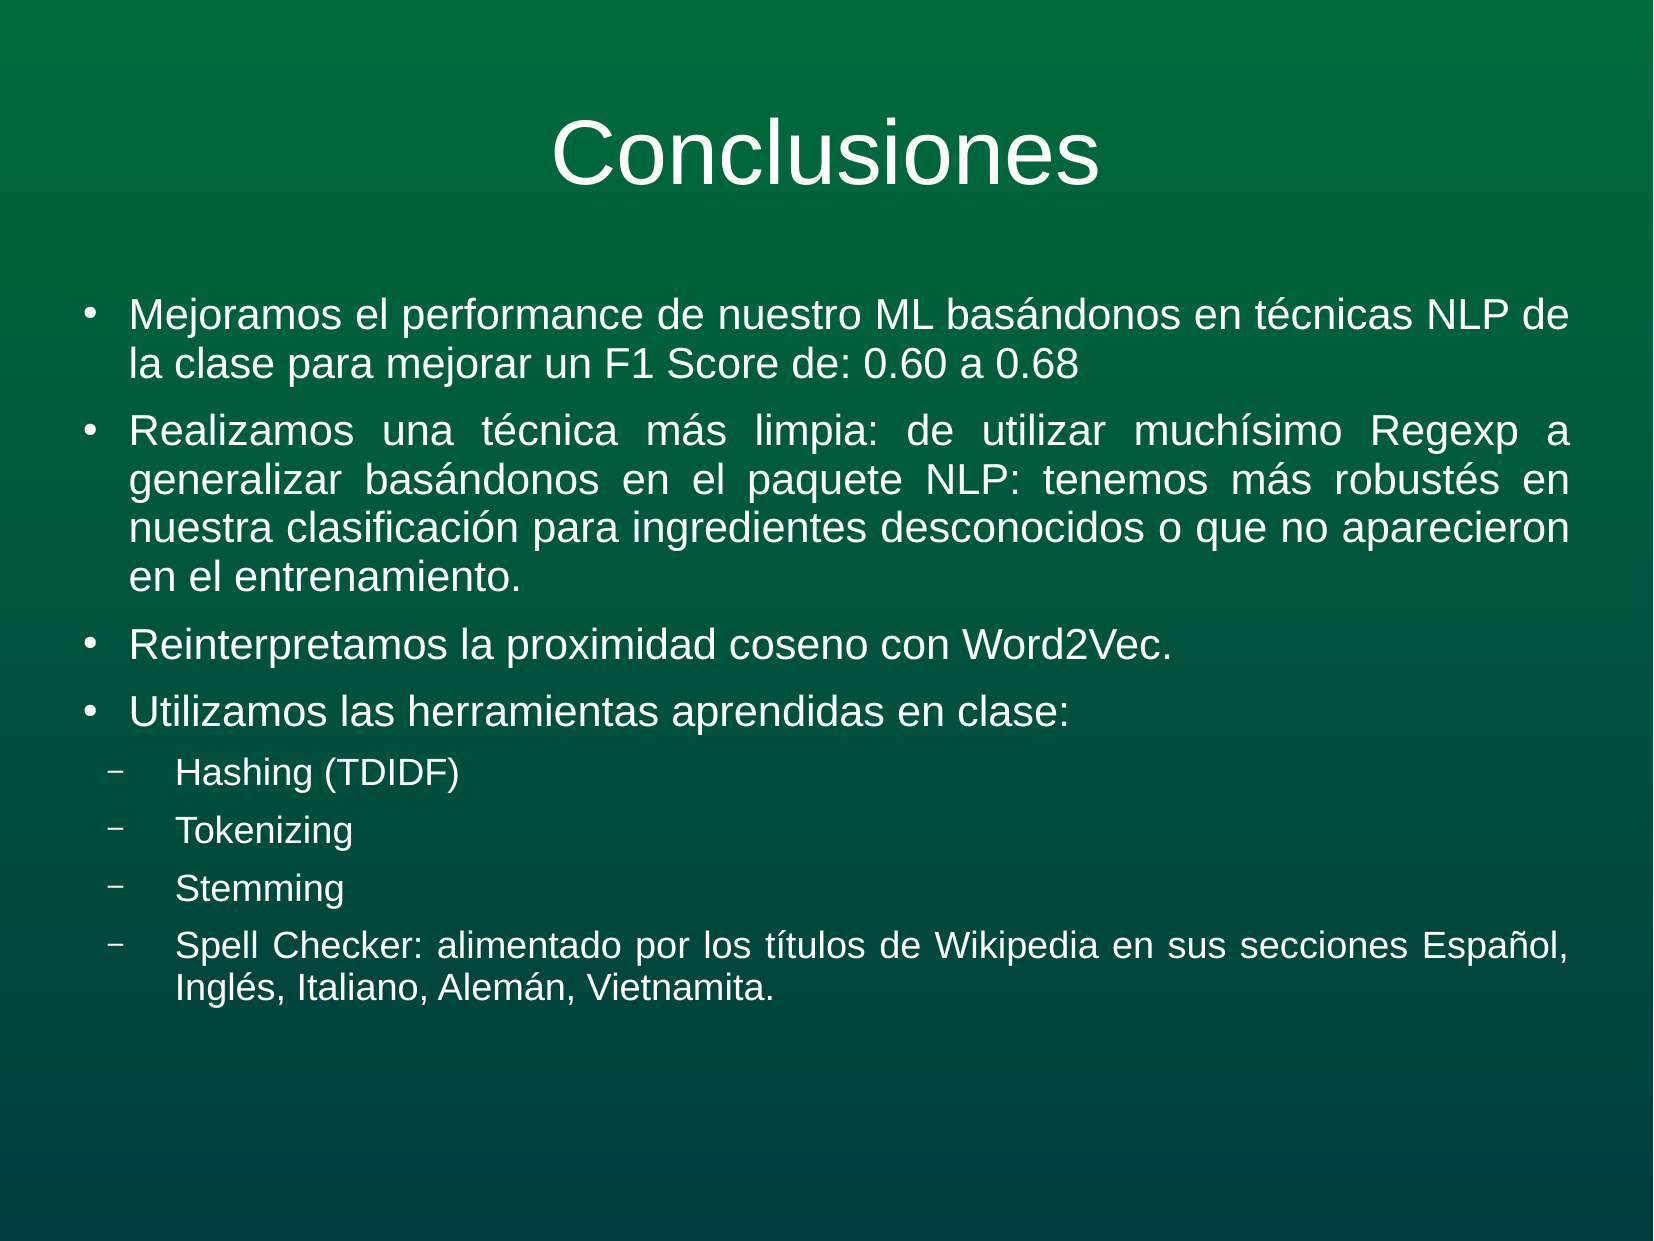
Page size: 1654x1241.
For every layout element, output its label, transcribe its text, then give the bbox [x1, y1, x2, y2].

title Conclusiones [82, 49, 1571, 257]
list Mejoramos el performance de nuestro ML basándonos en técnicas NLP de la clase para mejorar un F1 Score de: 0.60 a 0.68 Realizamos una técnica más limpia: de utilizar muchísimo Regexp a generalizar basándonos en el paquete NLP: tenemos más robustés en nuestra clasificación para ingredientes desconocidos o que no aparecieron en el entrenamiento. Reinterpretamos la proximidad coseno con Word2Vec. Utilizamos las herramientas aprendidas en clase: Hashing (TDIDF) Tokenizing Stemming Spell Checker: alimentado por los títulos de Wikipedia en sus secciones Español, Inglés, Italiano, Alemán, Vietnamita. [82, 290, 1571, 1010]
